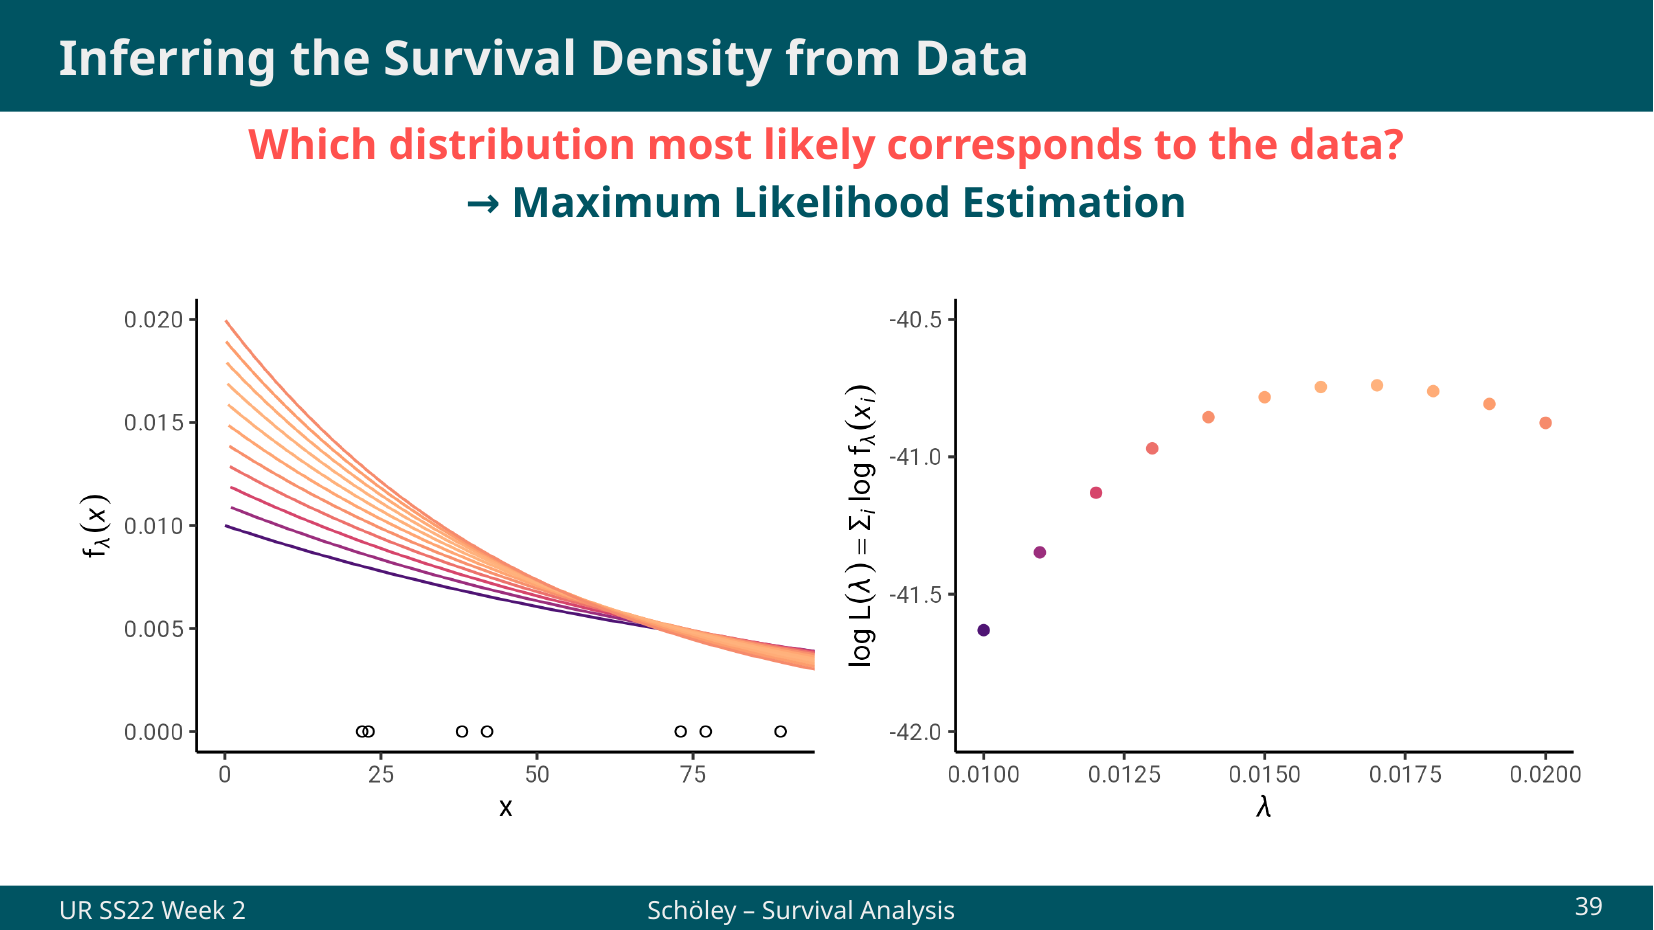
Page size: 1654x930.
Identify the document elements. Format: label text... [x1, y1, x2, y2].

title Inferring the Survival Density from Data [58, 0, 1594, 107]
picture [49, 269, 1603, 852]
text_box Which distribution most likely corresponds to the data? → Maximum Likelihood Estimation [19, 107, 1634, 310]
